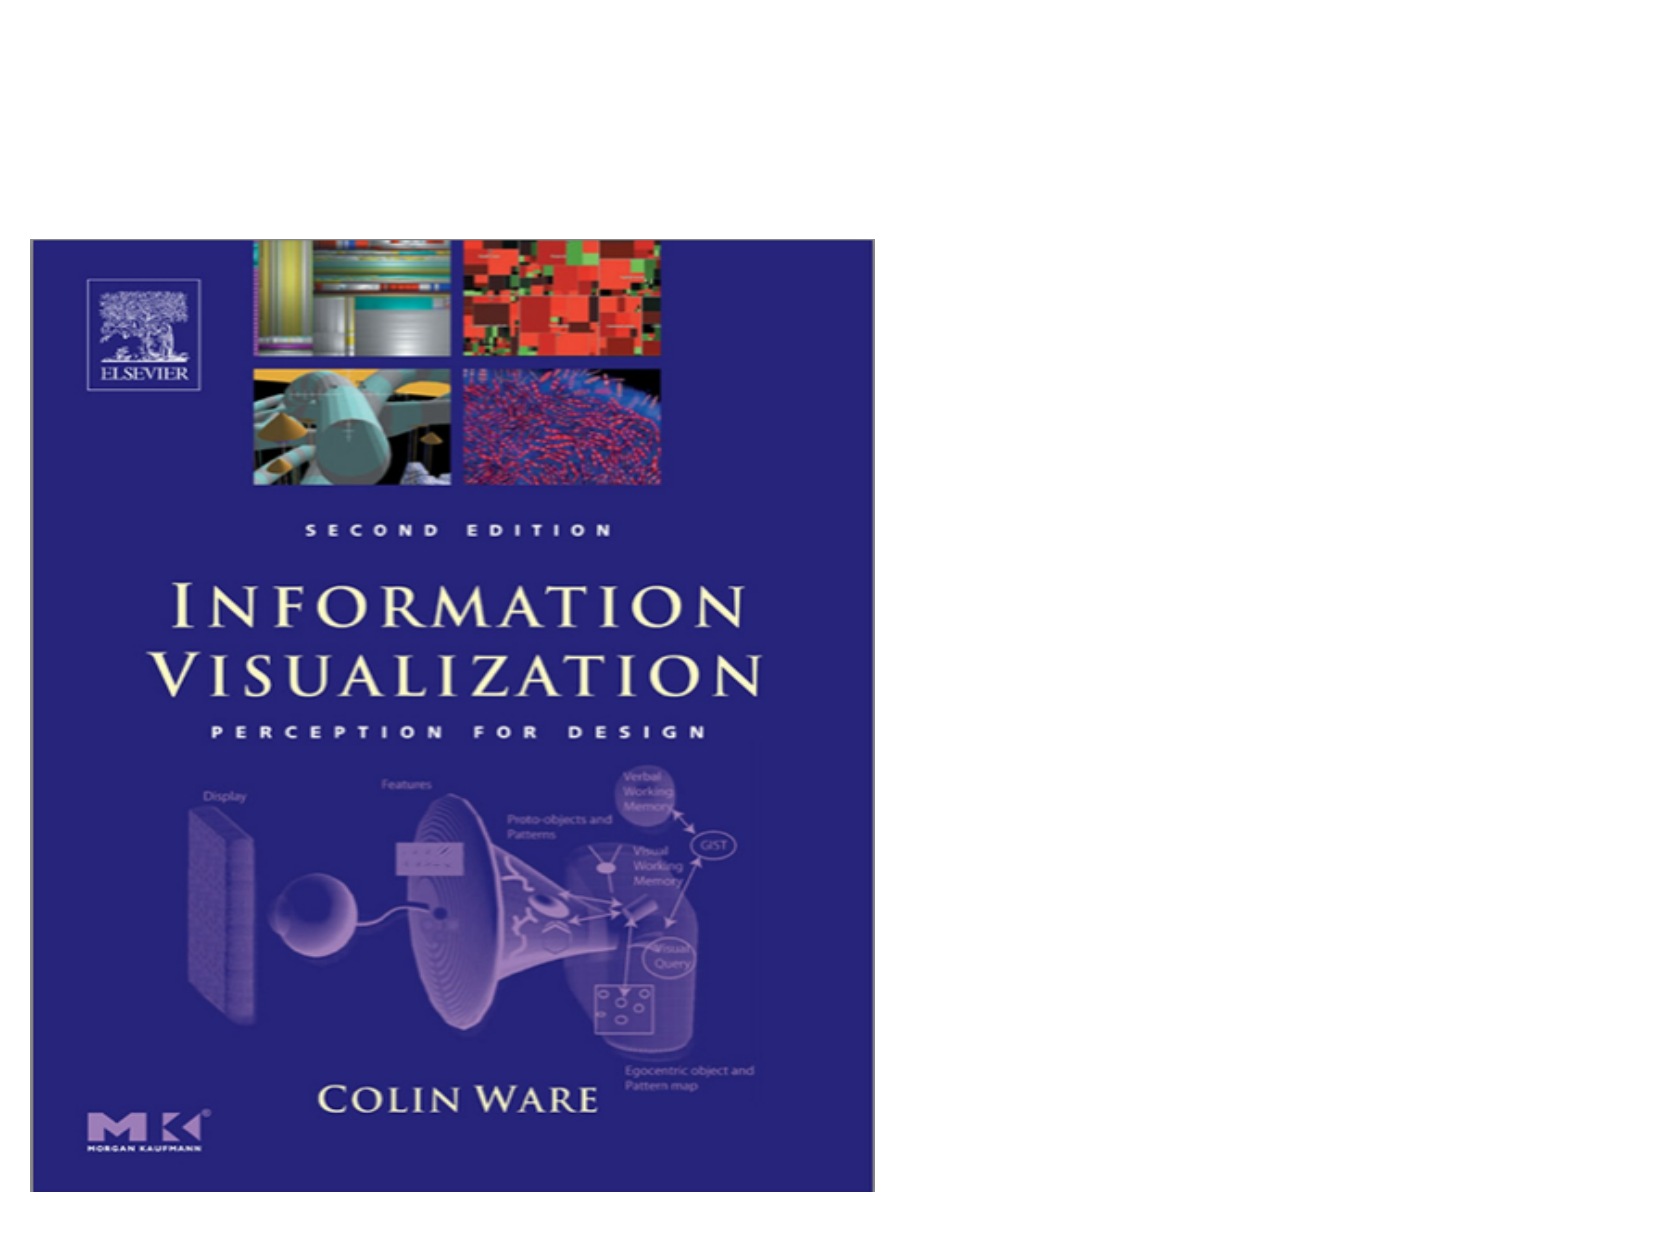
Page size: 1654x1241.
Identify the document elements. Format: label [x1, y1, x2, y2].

picture [30, 239, 875, 1192]
